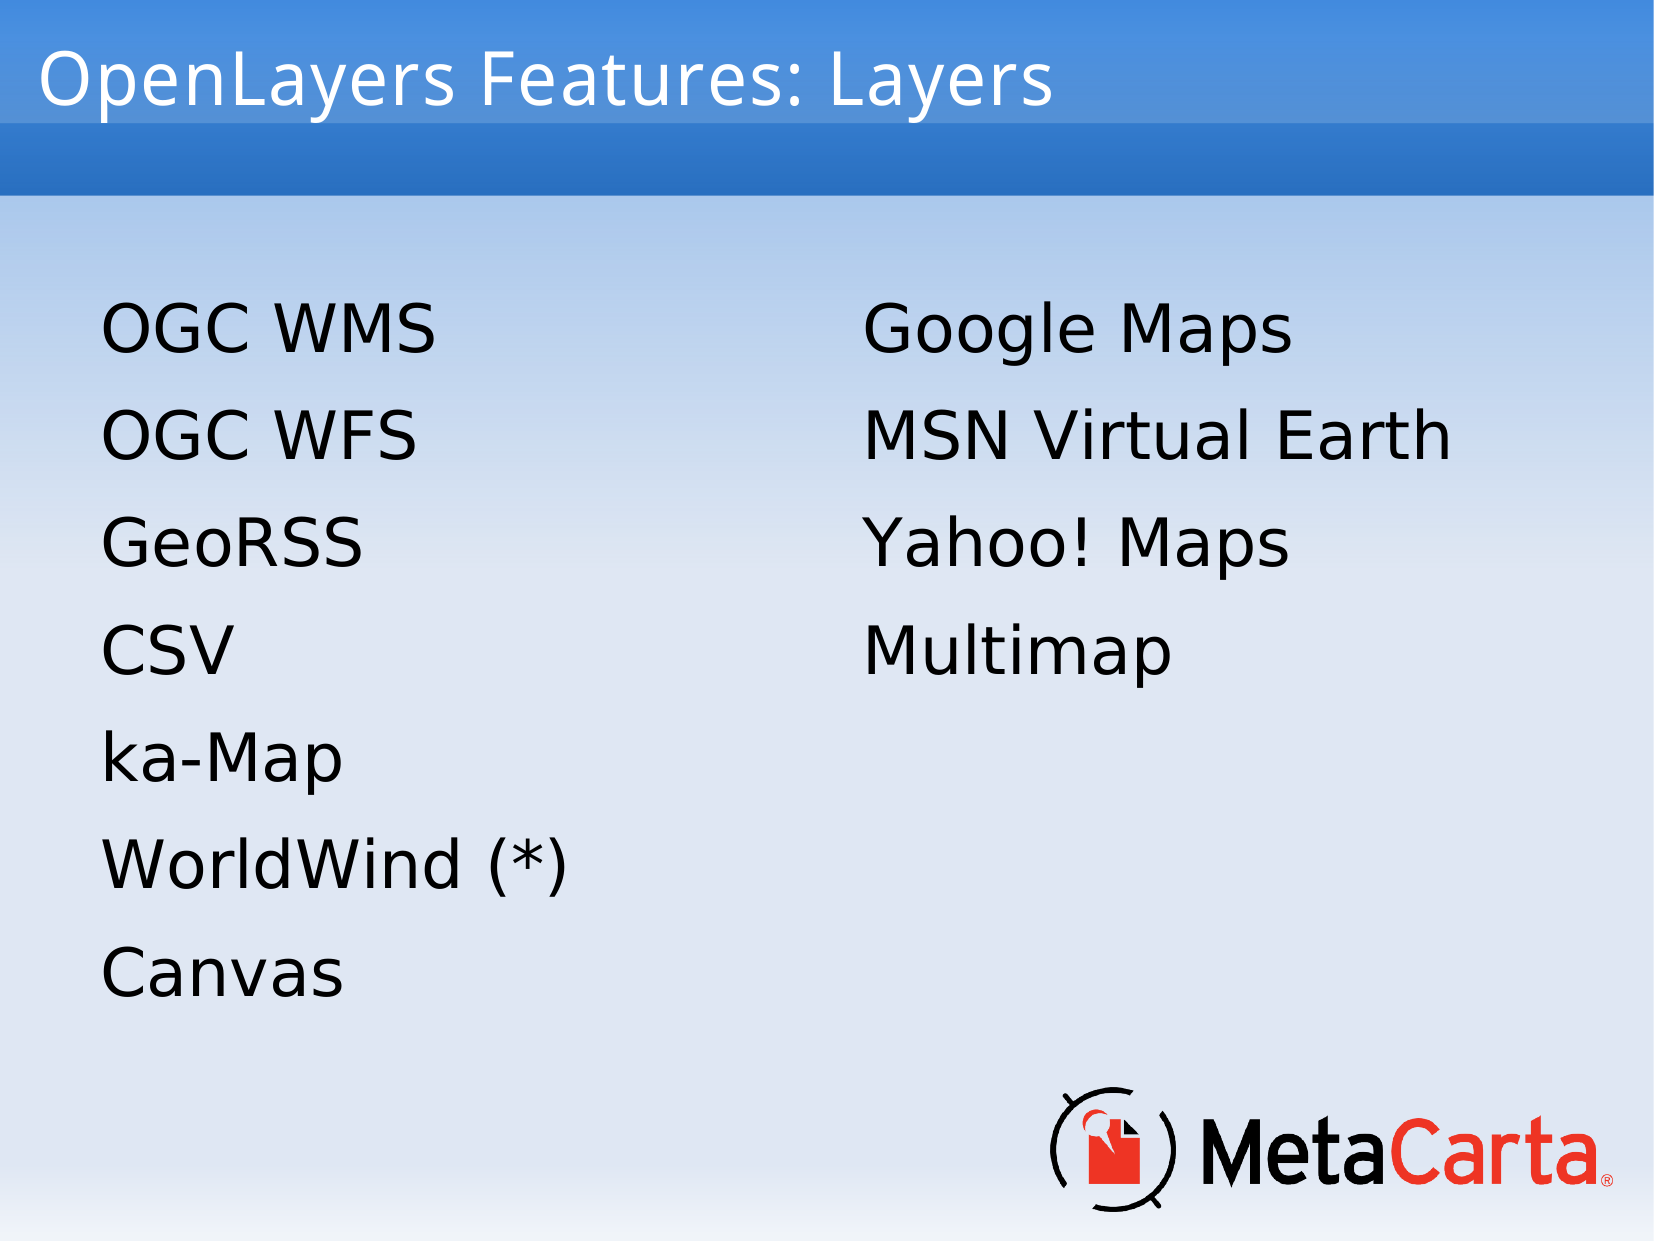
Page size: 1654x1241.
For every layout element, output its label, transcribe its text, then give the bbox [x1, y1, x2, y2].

title OpenLayers Features: Layers [37, 2, 1463, 151]
list OGC WMS OGC WFS GeoRSS CSV ka-Map WorldWind (*) Canvas [82, 290, 809, 1109]
picture [0, 0, 1654, 1241]
list Google Maps MSN Virtual Earth Yahoo! Maps Multimap [845, 290, 1572, 1094]
